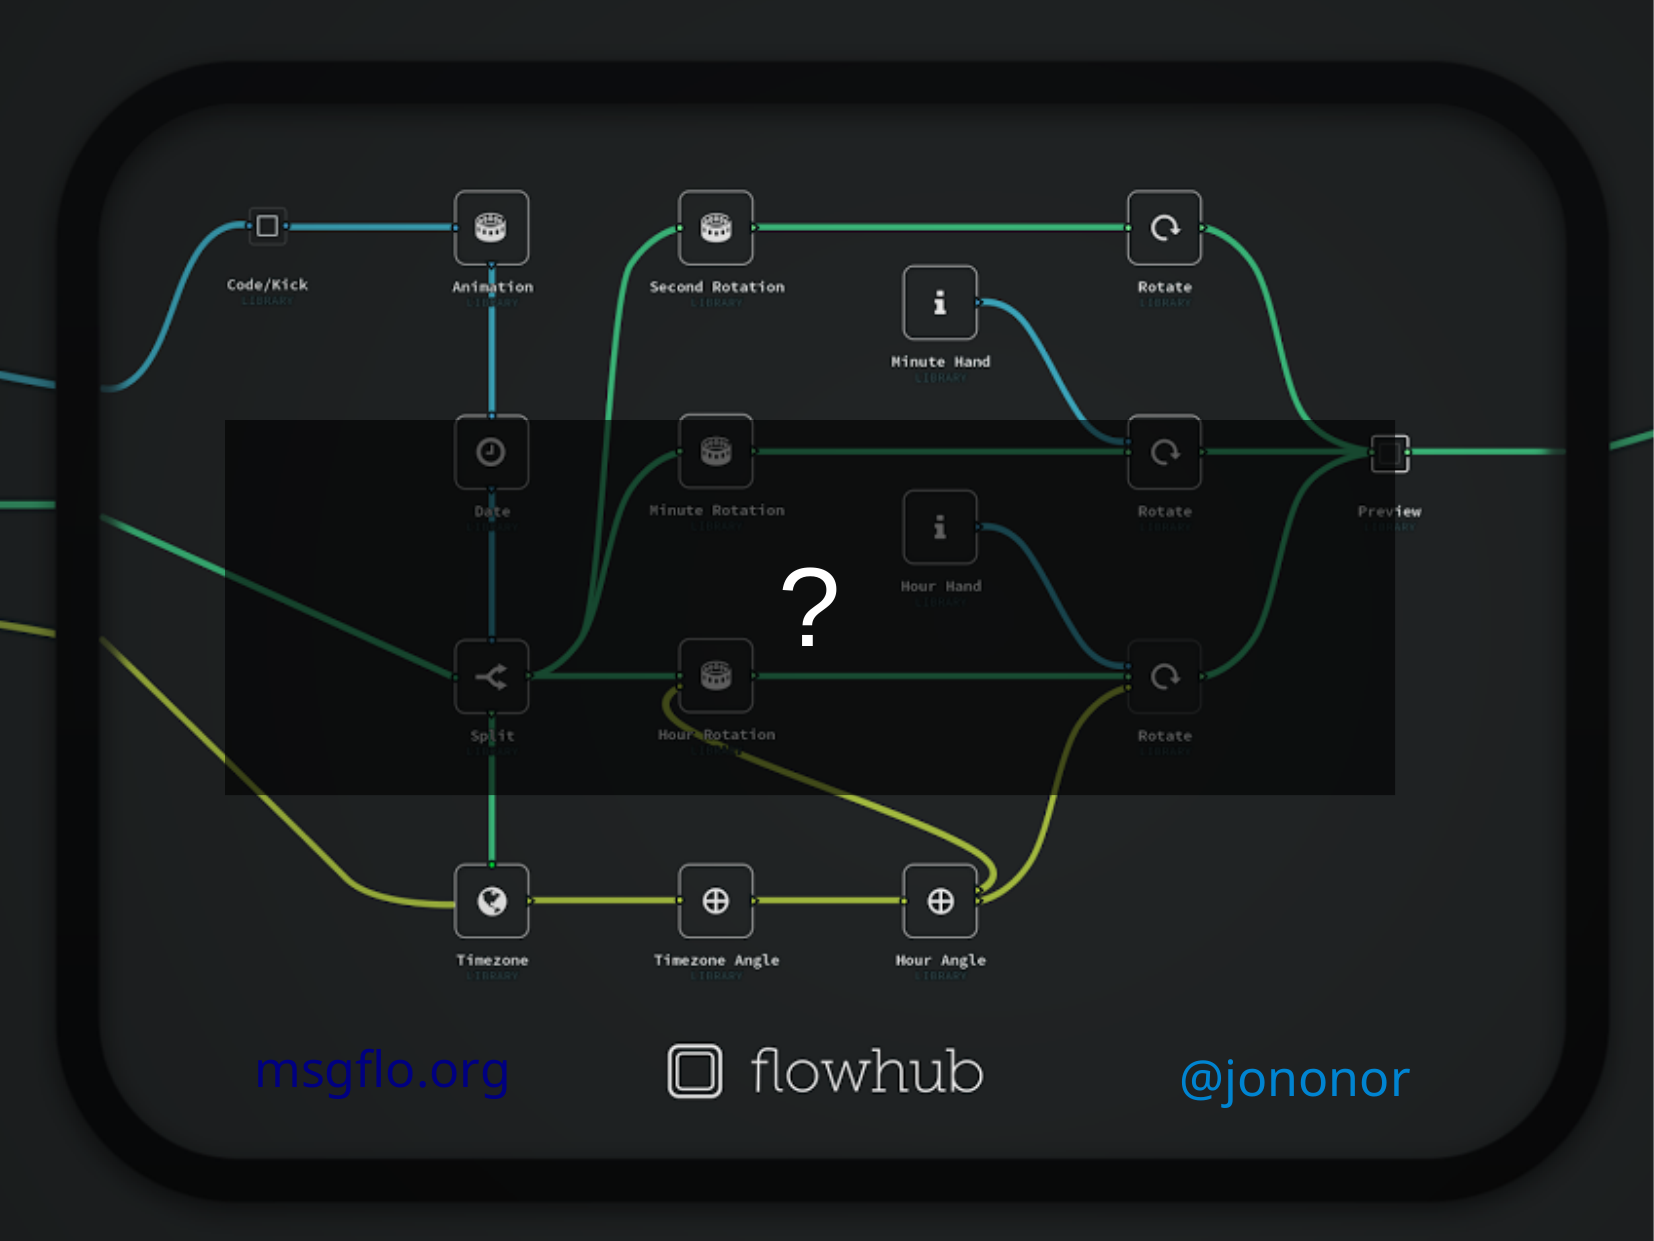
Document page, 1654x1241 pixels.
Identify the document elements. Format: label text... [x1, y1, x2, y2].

subtitle ? [225, 420, 1396, 796]
picture [0, 0, 1654, 1241]
text_box @jononor [1135, 1035, 1456, 1119]
text_box msgflo.org [180, 1026, 586, 1111]
